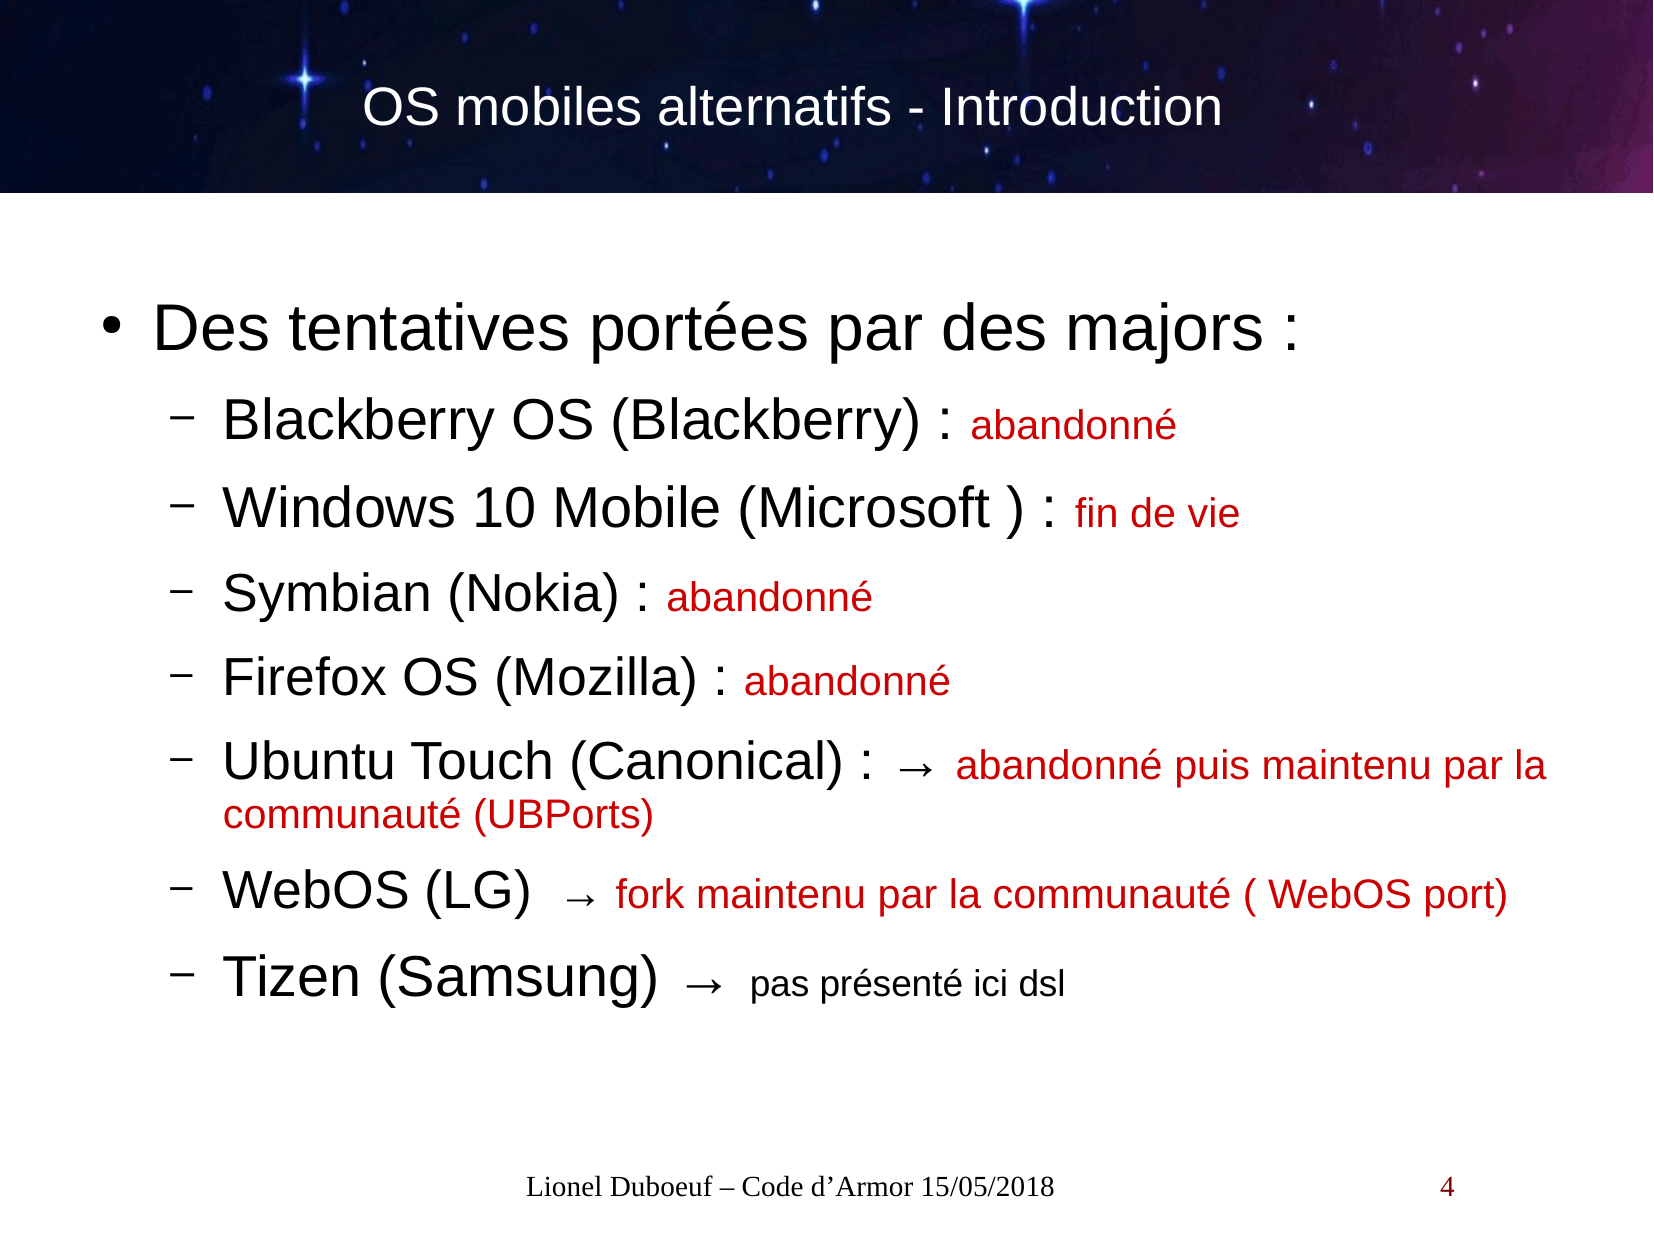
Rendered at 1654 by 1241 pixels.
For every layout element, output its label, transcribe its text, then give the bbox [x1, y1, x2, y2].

picture [0, 0, 1653, 193]
list Des tentatives portées par des majors : Blackberry OS (Blackberry) : abandonné Windows 10 Mobile (Microsoft ) : fin de vie Symbian (Nokia) : abandonné Firefox OS (Mozilla) : abandonné Ubuntu Touch (Canonical) : → abandonné puis maintenu par la communauté (UBPorts) WebOS (LG) → fork maintenu par la communauté ( WebOS port) Tizen (Samsung) → pas présenté ici dsl [82, 290, 1620, 1010]
title OS mobiles alternatifs - Introduction [57, 2, 1546, 211]
